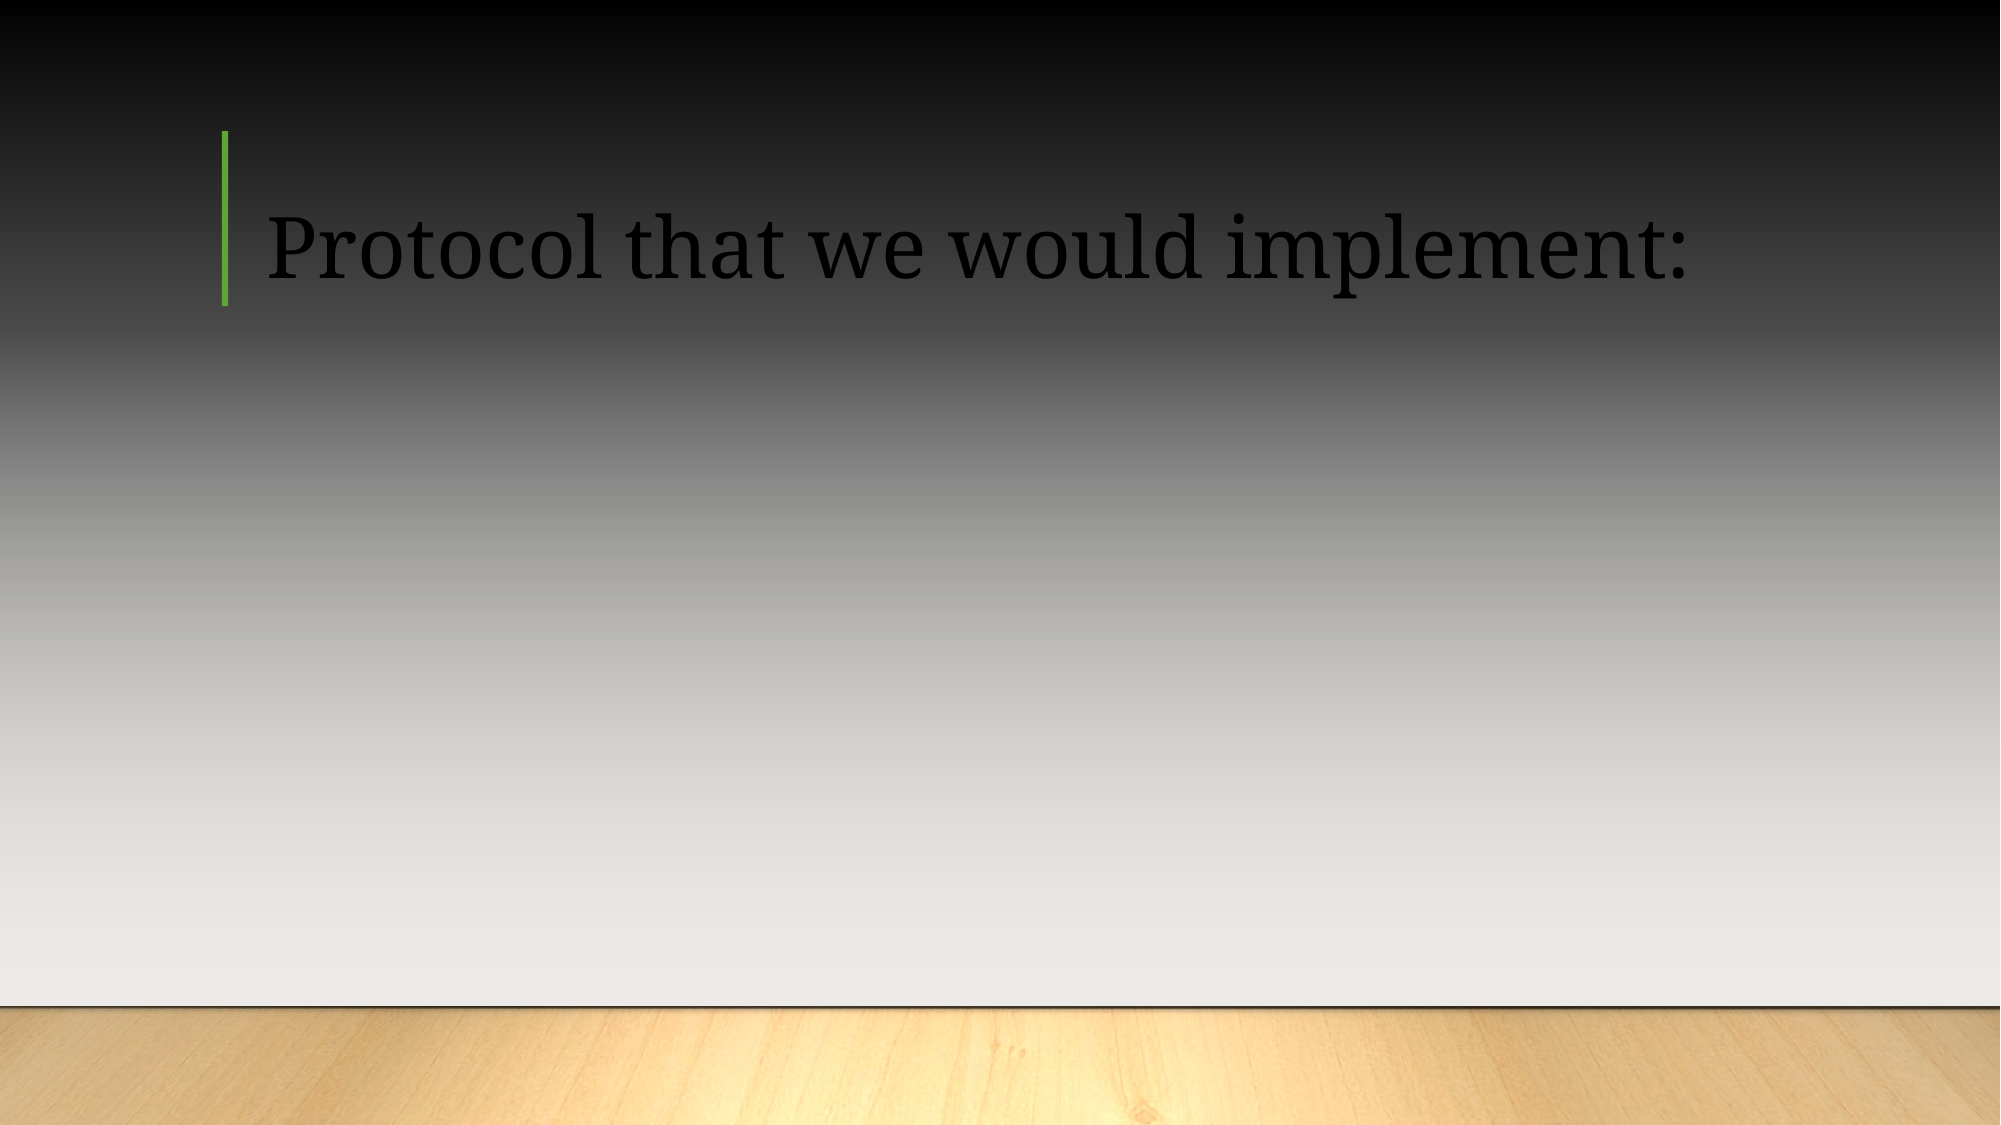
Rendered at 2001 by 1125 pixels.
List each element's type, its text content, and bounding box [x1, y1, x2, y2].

title Protocol that we would implement: [251, 131, 1814, 305]
picture [0, 1006, 2000, 1125]
